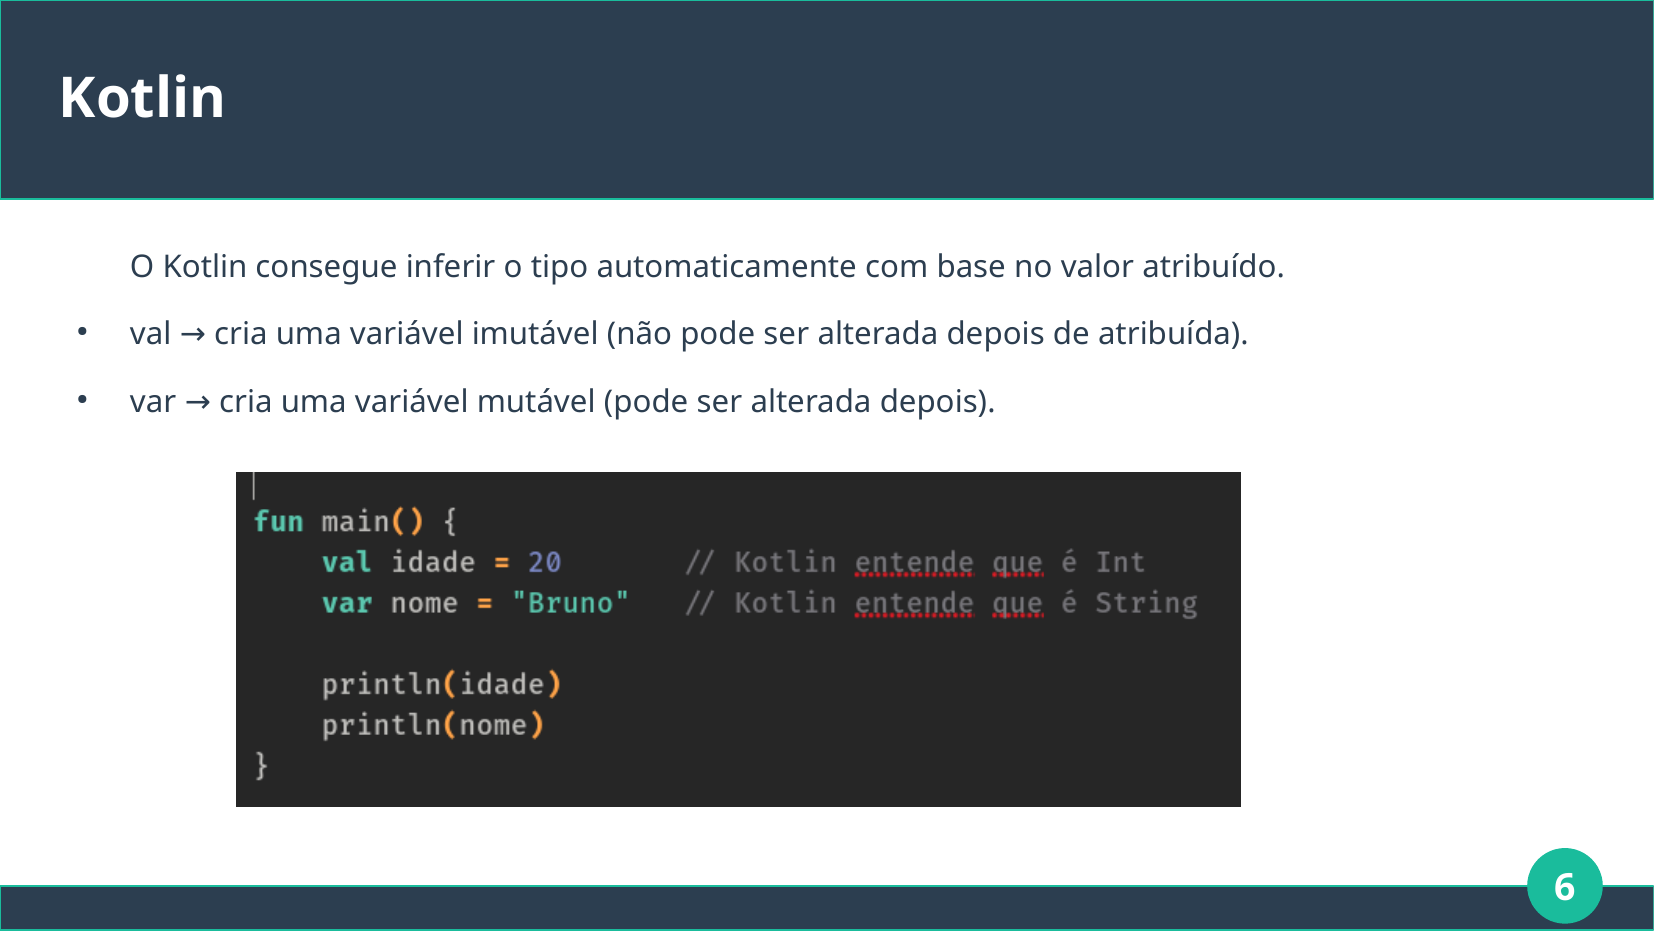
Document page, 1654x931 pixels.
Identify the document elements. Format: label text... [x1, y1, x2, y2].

list O Kotlin consegue inferir o tipo automaticamente com base no valor atribuído. val → cria uma variável imutável (não pode ser alterada depois de atribuída). var → cria uma variável mutável (pode ser alterada depois). [59, 243, 1595, 864]
picture [236, 472, 1241, 807]
title Kotlin [59, 37, 1595, 155]
